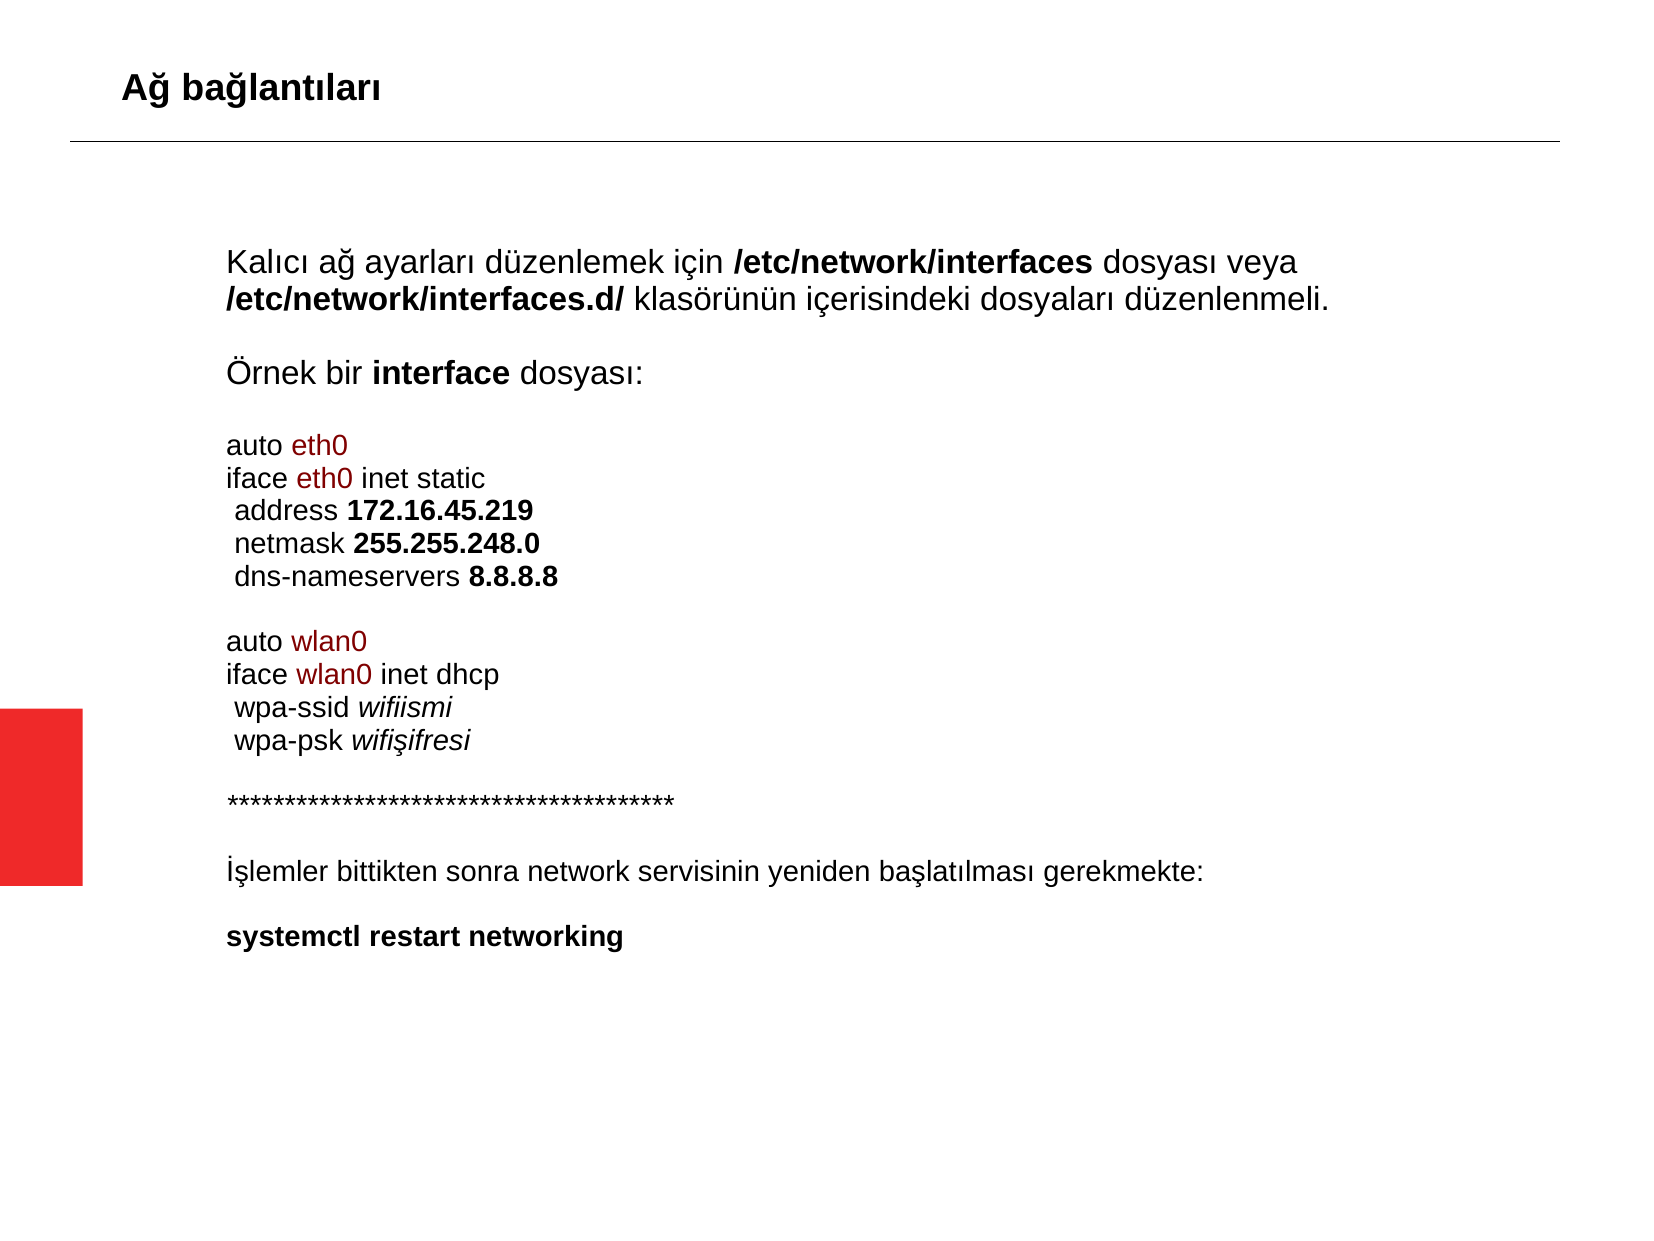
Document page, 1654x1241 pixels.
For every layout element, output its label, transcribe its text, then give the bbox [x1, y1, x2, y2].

text_box Ağ bağlantıları [106, 59, 1536, 117]
text_box Kalıcı ağ ayarları düzenlemek için /etc/network/interfaces dosyası veya /etc/network/interfaces.d/ klasörünün içerisindeki dosyaları düzenlenmeli. Örnek bir interface dosyası: auto eth0 iface eth0 inet static address 172.16.45.219 netmask 255.255.248.0 dns-nameservers 8.8.8.8 auto wlan0 iface wlan0 inet dhcp wpa-ssid wifiismi wpa-psk wifişifresi *************************************** İşlemler bittikten sonra network servisinin yeniden başlatılması gerekmekte: systemctl restart networking [211, 236, 1607, 1092]
